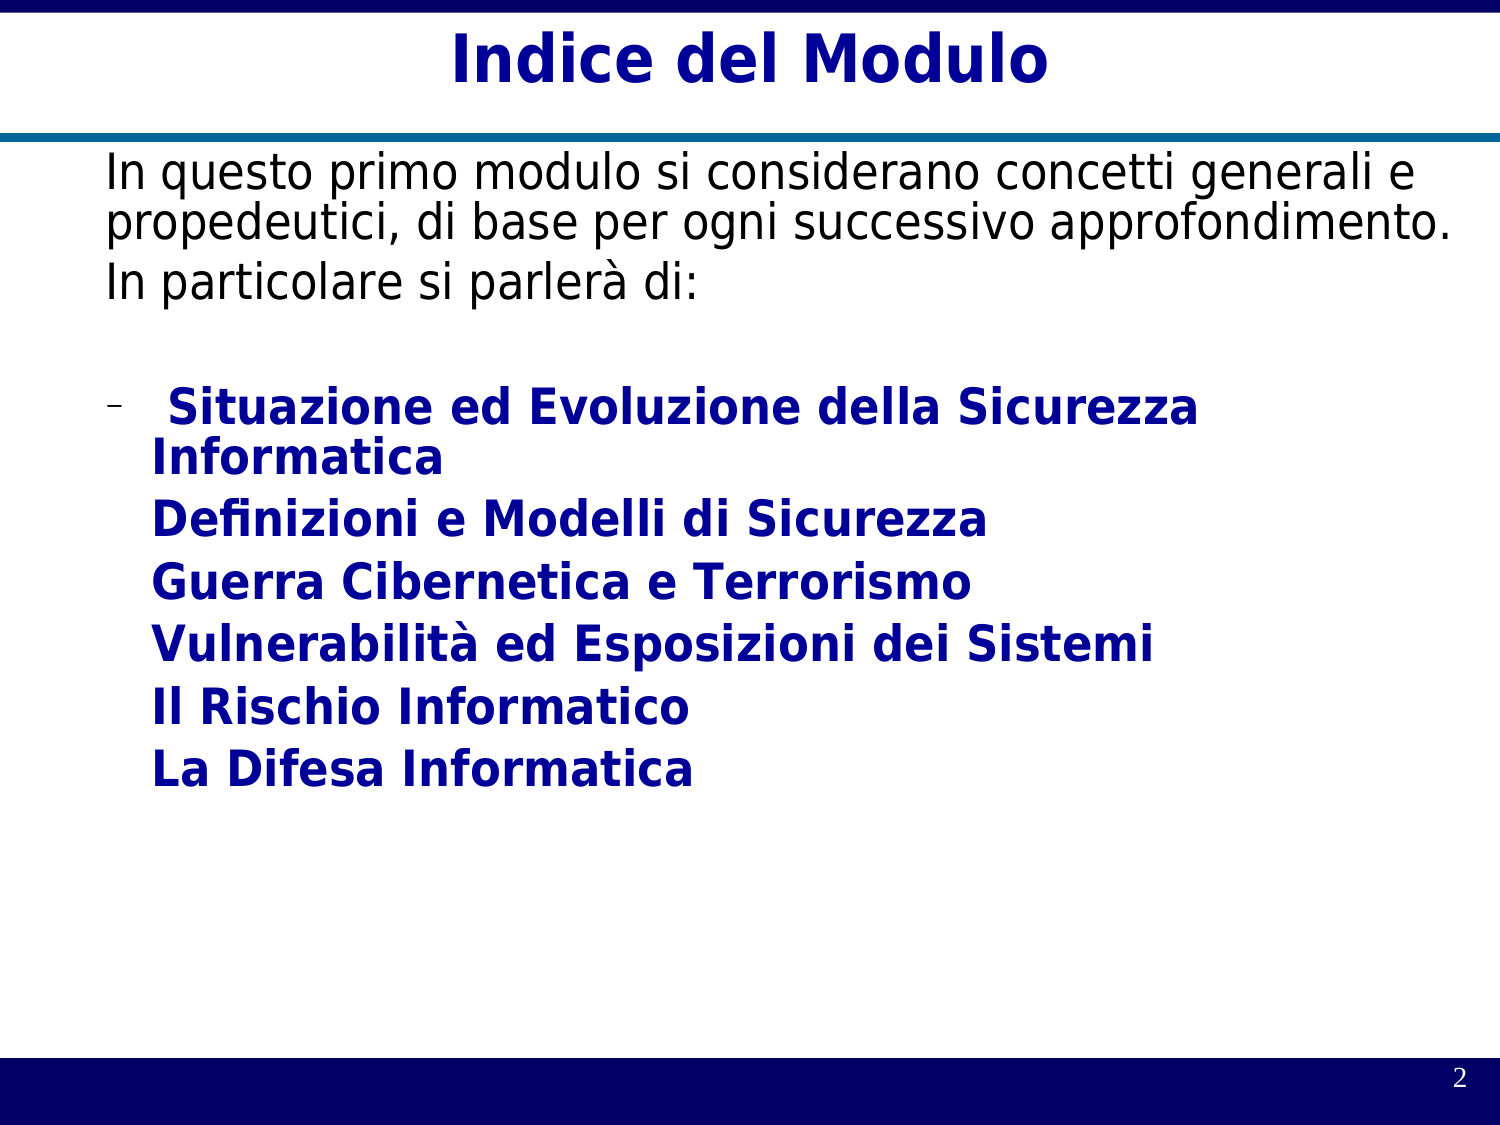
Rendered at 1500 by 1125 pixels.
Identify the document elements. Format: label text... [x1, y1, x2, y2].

list In questo primo modulo si considerano concetti generali e propedeutici, di base per ogni successivo approfondimento. In particolare si parlerà di: Situazione ed Evoluzione della Sicurezza Informatica Definizioni e Modelli di Sicurezza Guerra Cibernetica e Terrorismo Vulnerabilità ed Esposizioni dei Sistemi Il Rischio Informatico La Difesa Informatica [30, 149, 1471, 1021]
title Indice del Modulo [30, 0, 1471, 126]
